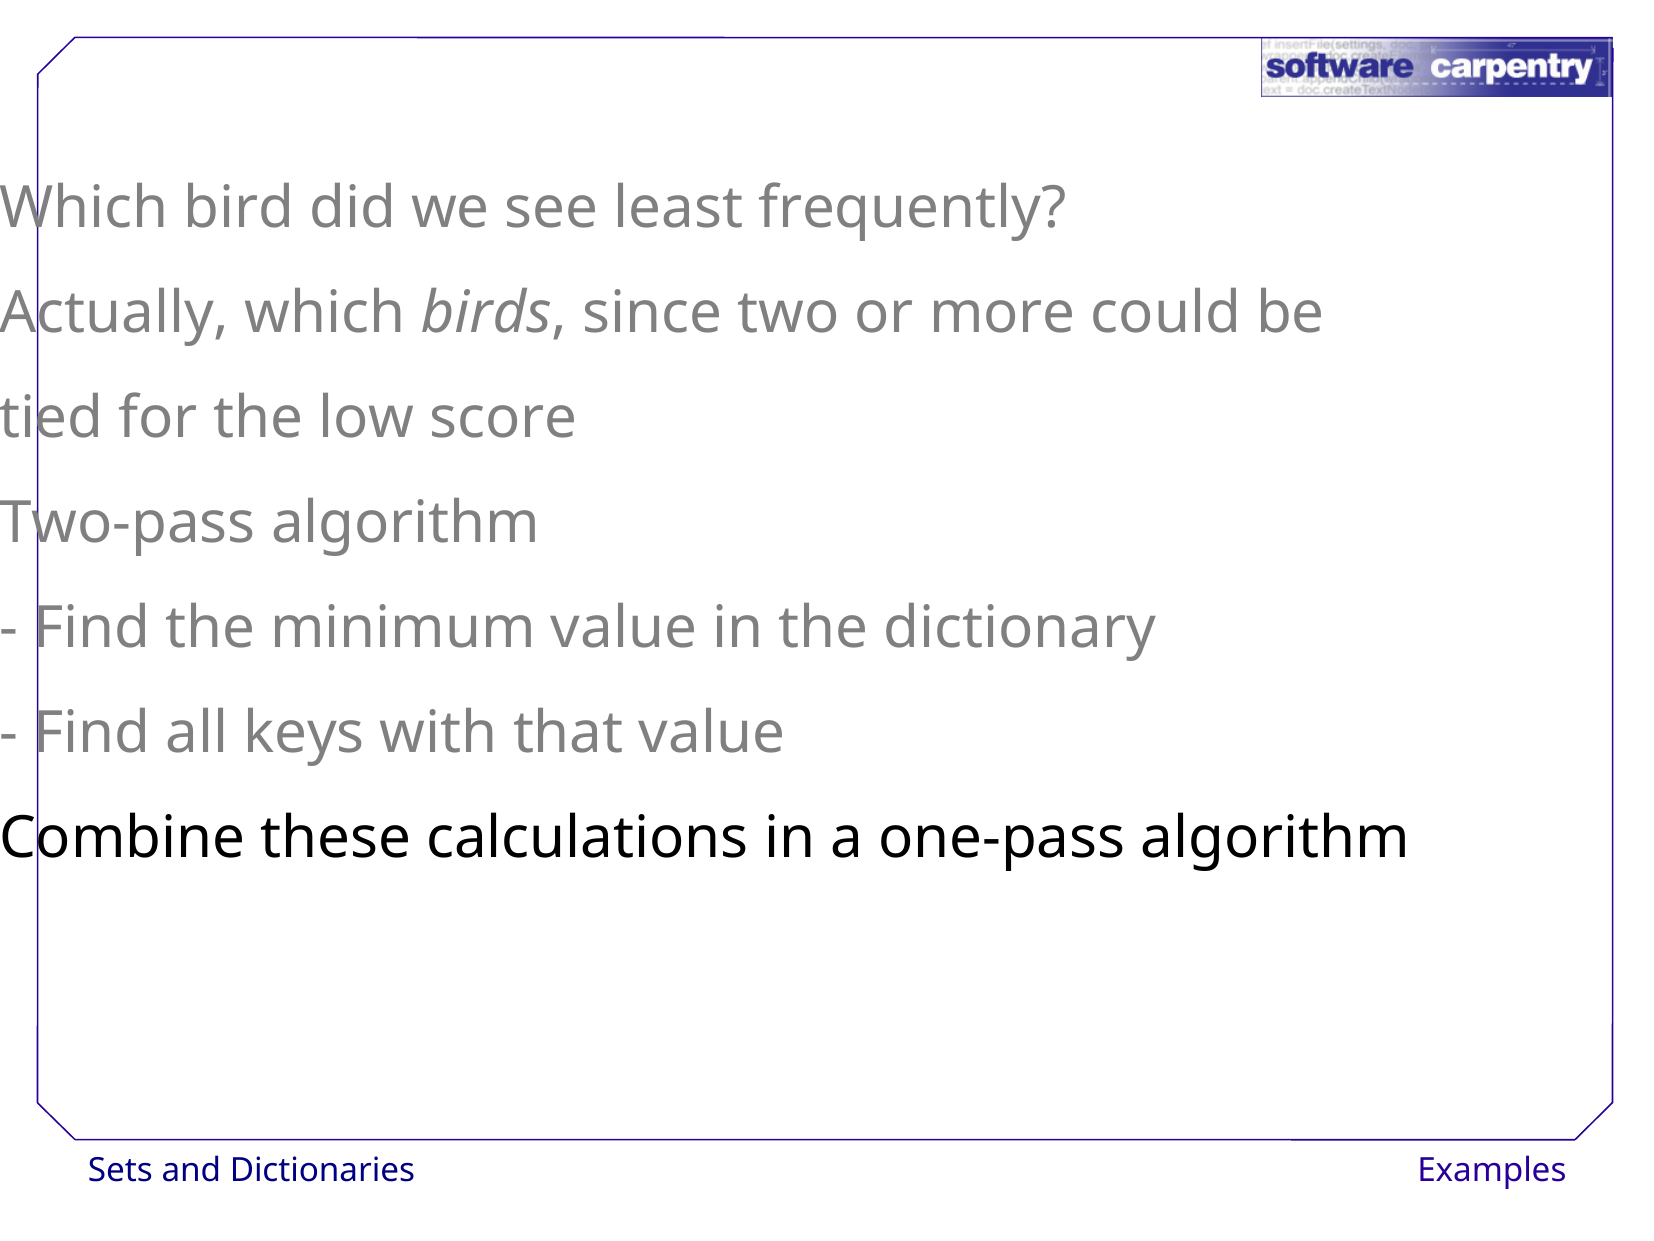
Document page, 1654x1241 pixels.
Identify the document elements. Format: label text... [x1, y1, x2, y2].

text_box Which bird did we see least frequently? Actually, which birds, since two or more could be tied for the low score Two-pass algorithm - Find the minimum value in the dictionary - Find all keys with that value Combine these calculations in a one-pass algorithm [0, 126, 1576, 877]
picture [1261, 39, 1613, 97]
